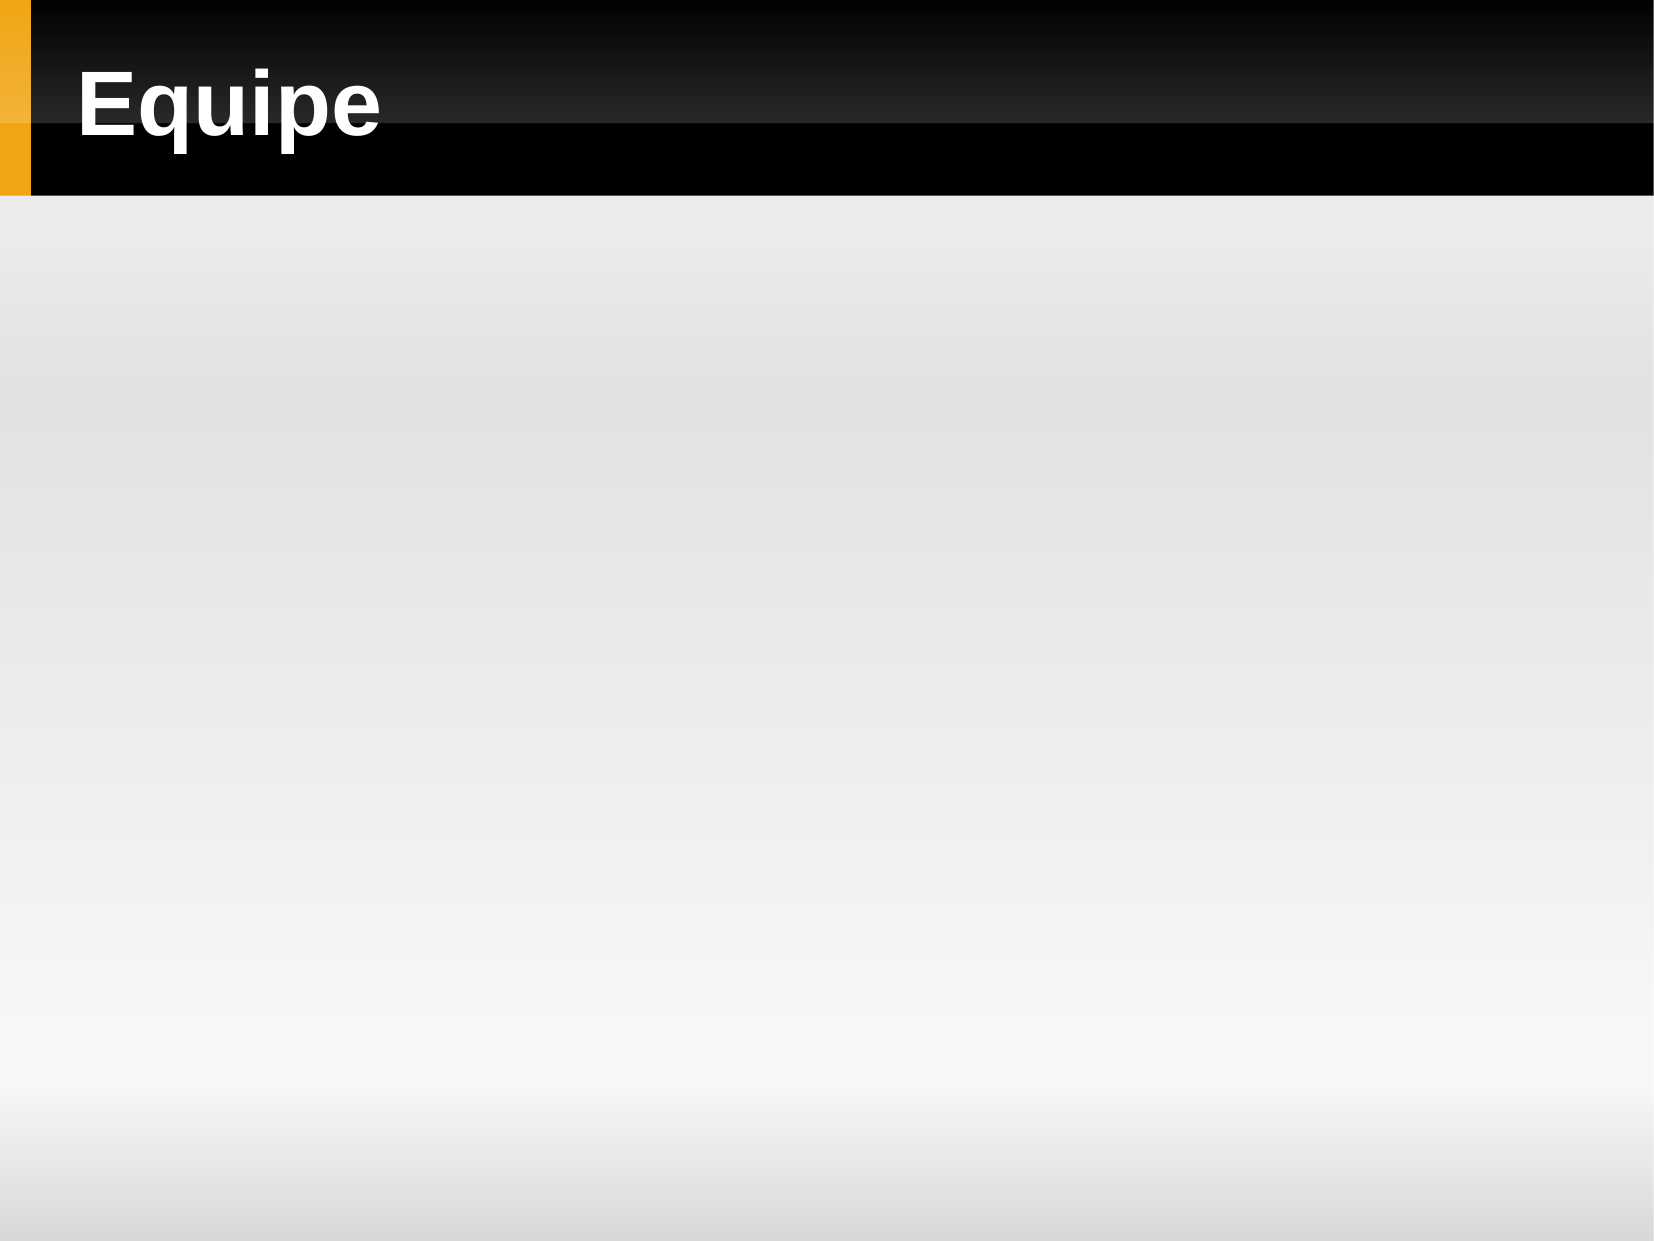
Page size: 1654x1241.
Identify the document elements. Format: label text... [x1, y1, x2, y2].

title Equipe [76, 0, 1565, 208]
picture [0, 0, 1654, 1241]
